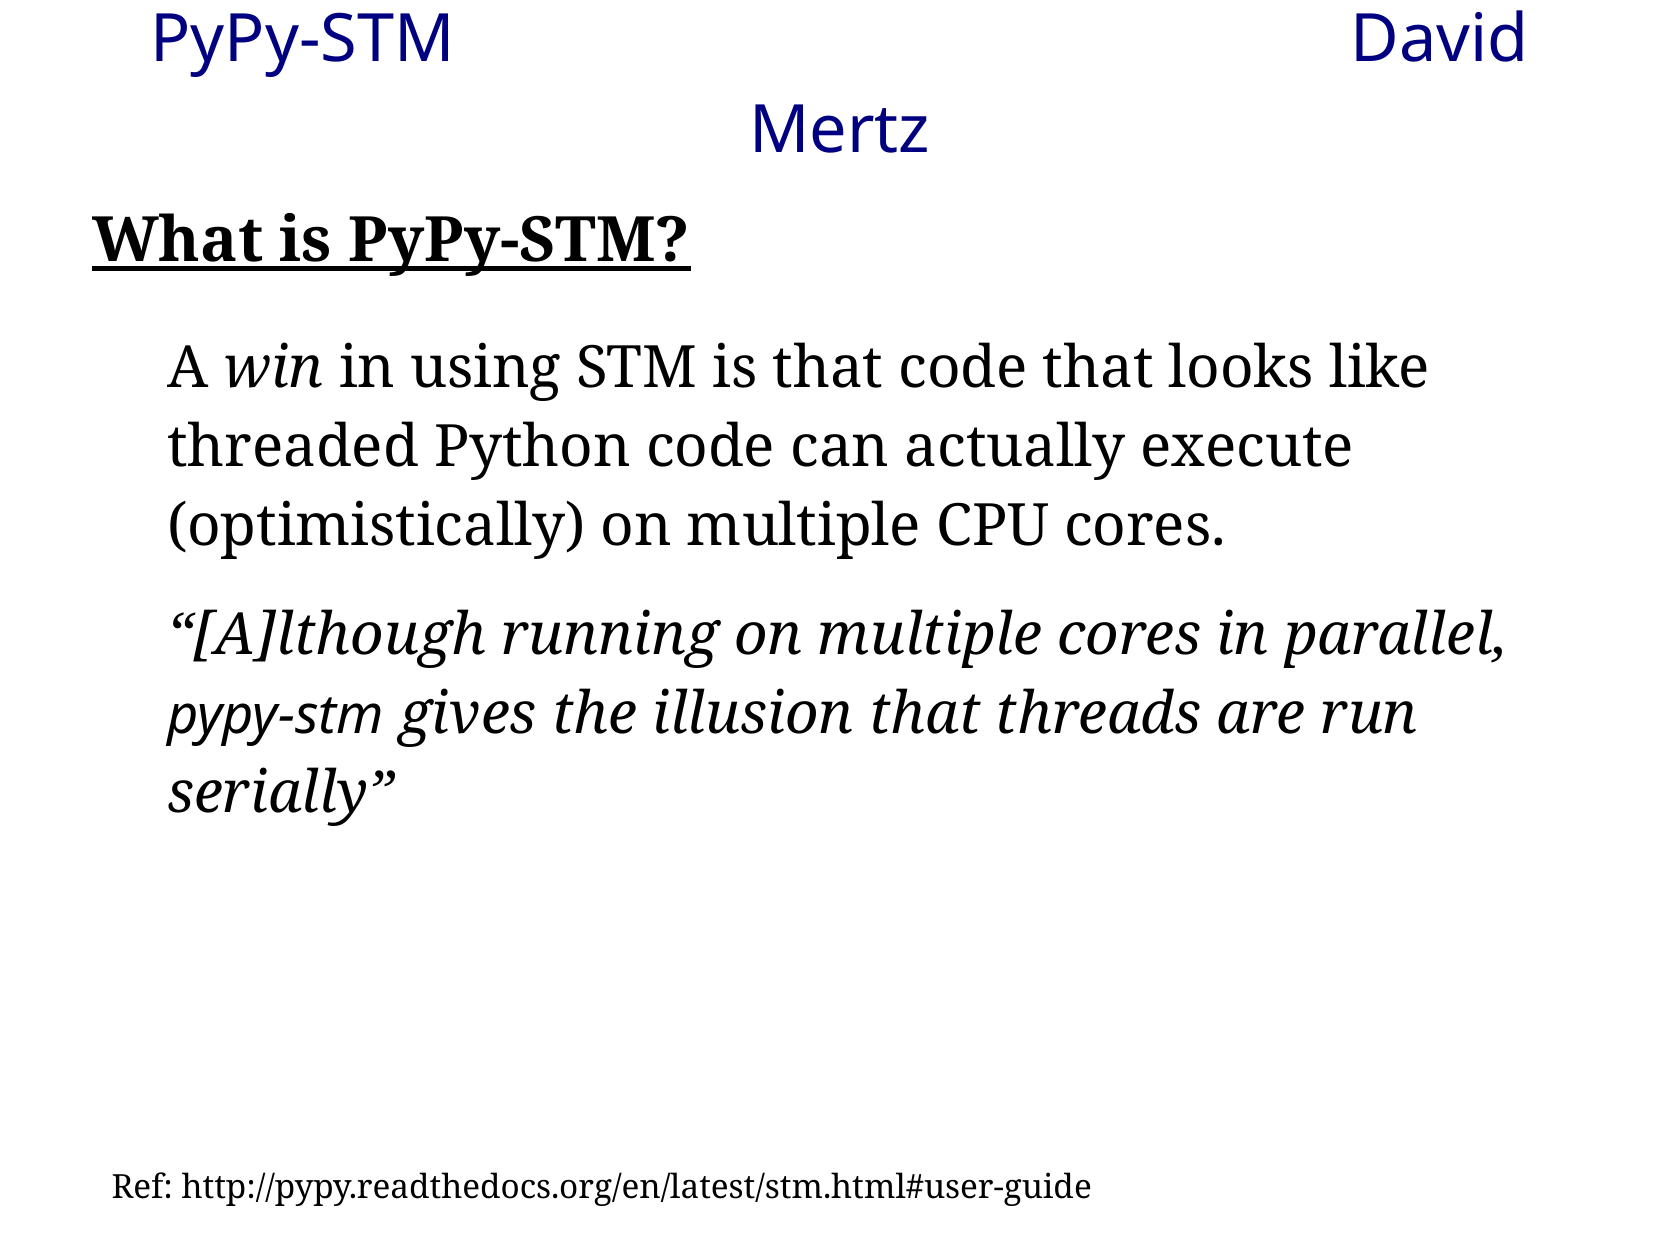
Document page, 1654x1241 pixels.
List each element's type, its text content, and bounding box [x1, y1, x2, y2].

list What is PyPy-STM? A win in using STM is that code that looks like threaded Python code can actually execute (optimistically) on multiple CPU cores. “[A]lthough running on multiple cores in parallel, pypy-stm gives the illusion that threads are run serially” [92, 195, 1540, 1107]
title PyPy-STM David Mertz [70, 40, 1609, 122]
text_box Ref: http://pypy.readthedocs.org/en/latest/stm.html#user-guide [36, 1162, 1621, 1214]
picture [357, 541, 1296, 961]
